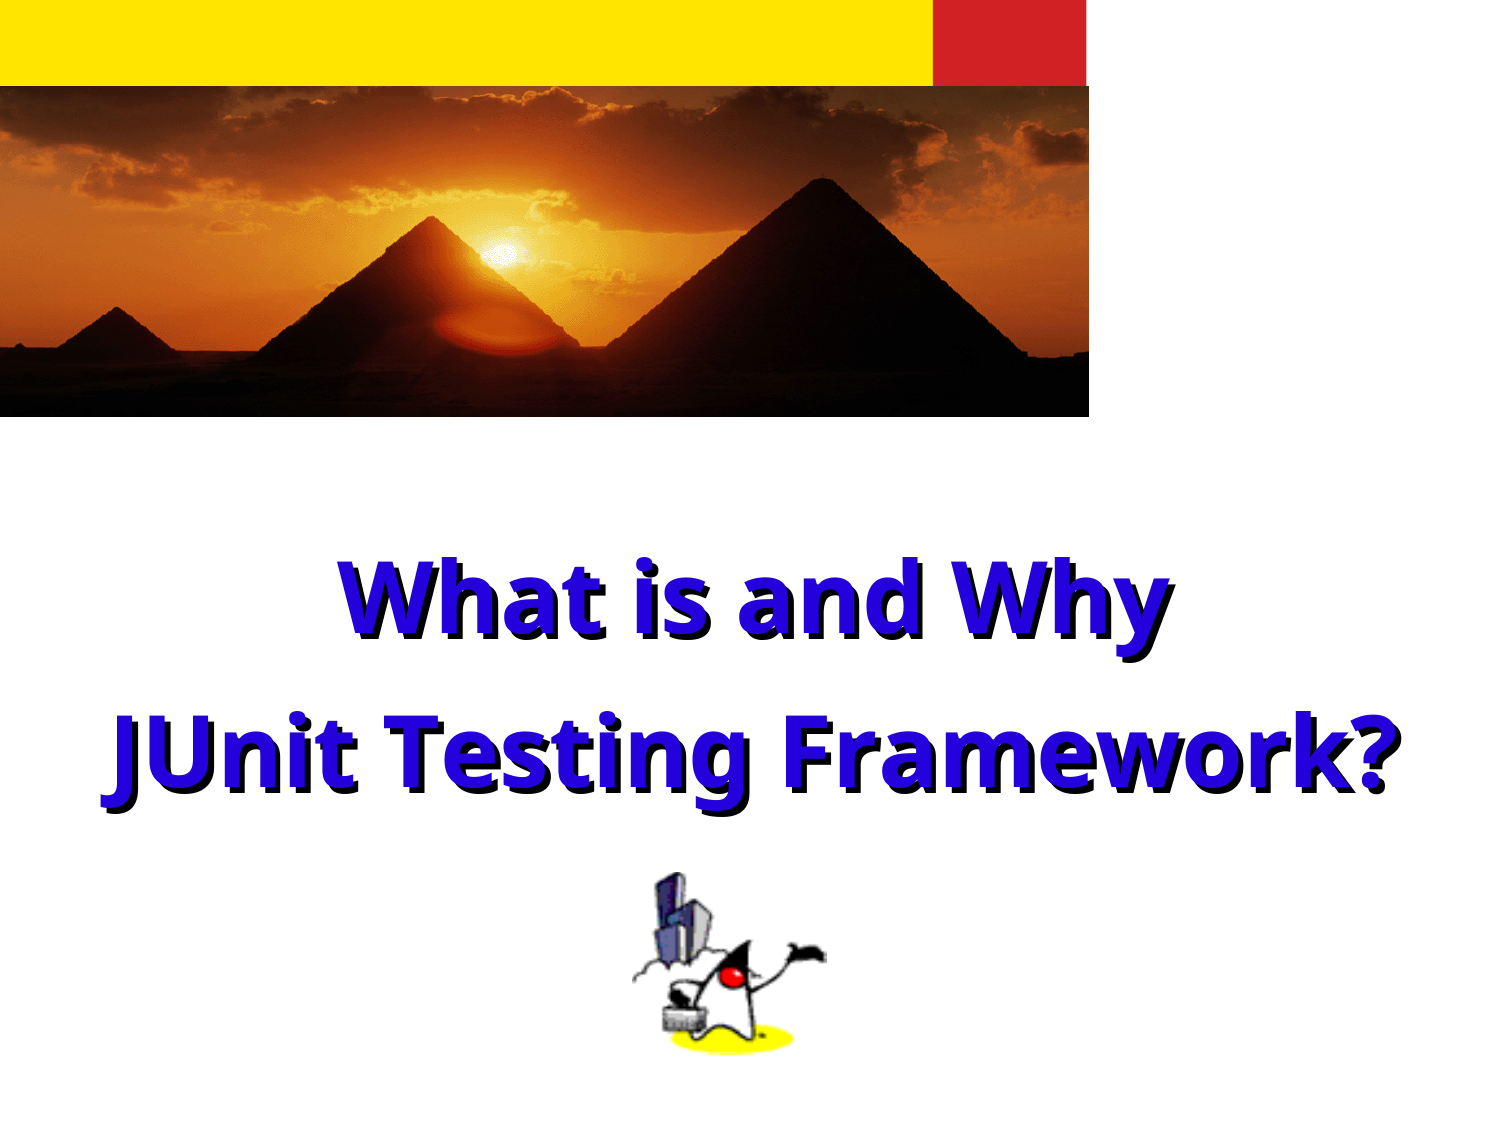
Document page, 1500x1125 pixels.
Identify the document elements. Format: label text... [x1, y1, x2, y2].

text_box What is and Why JUnit Testing Framework? [94, 525, 1415, 974]
picture [0, 86, 1089, 417]
picture [632, 872, 827, 1055]
